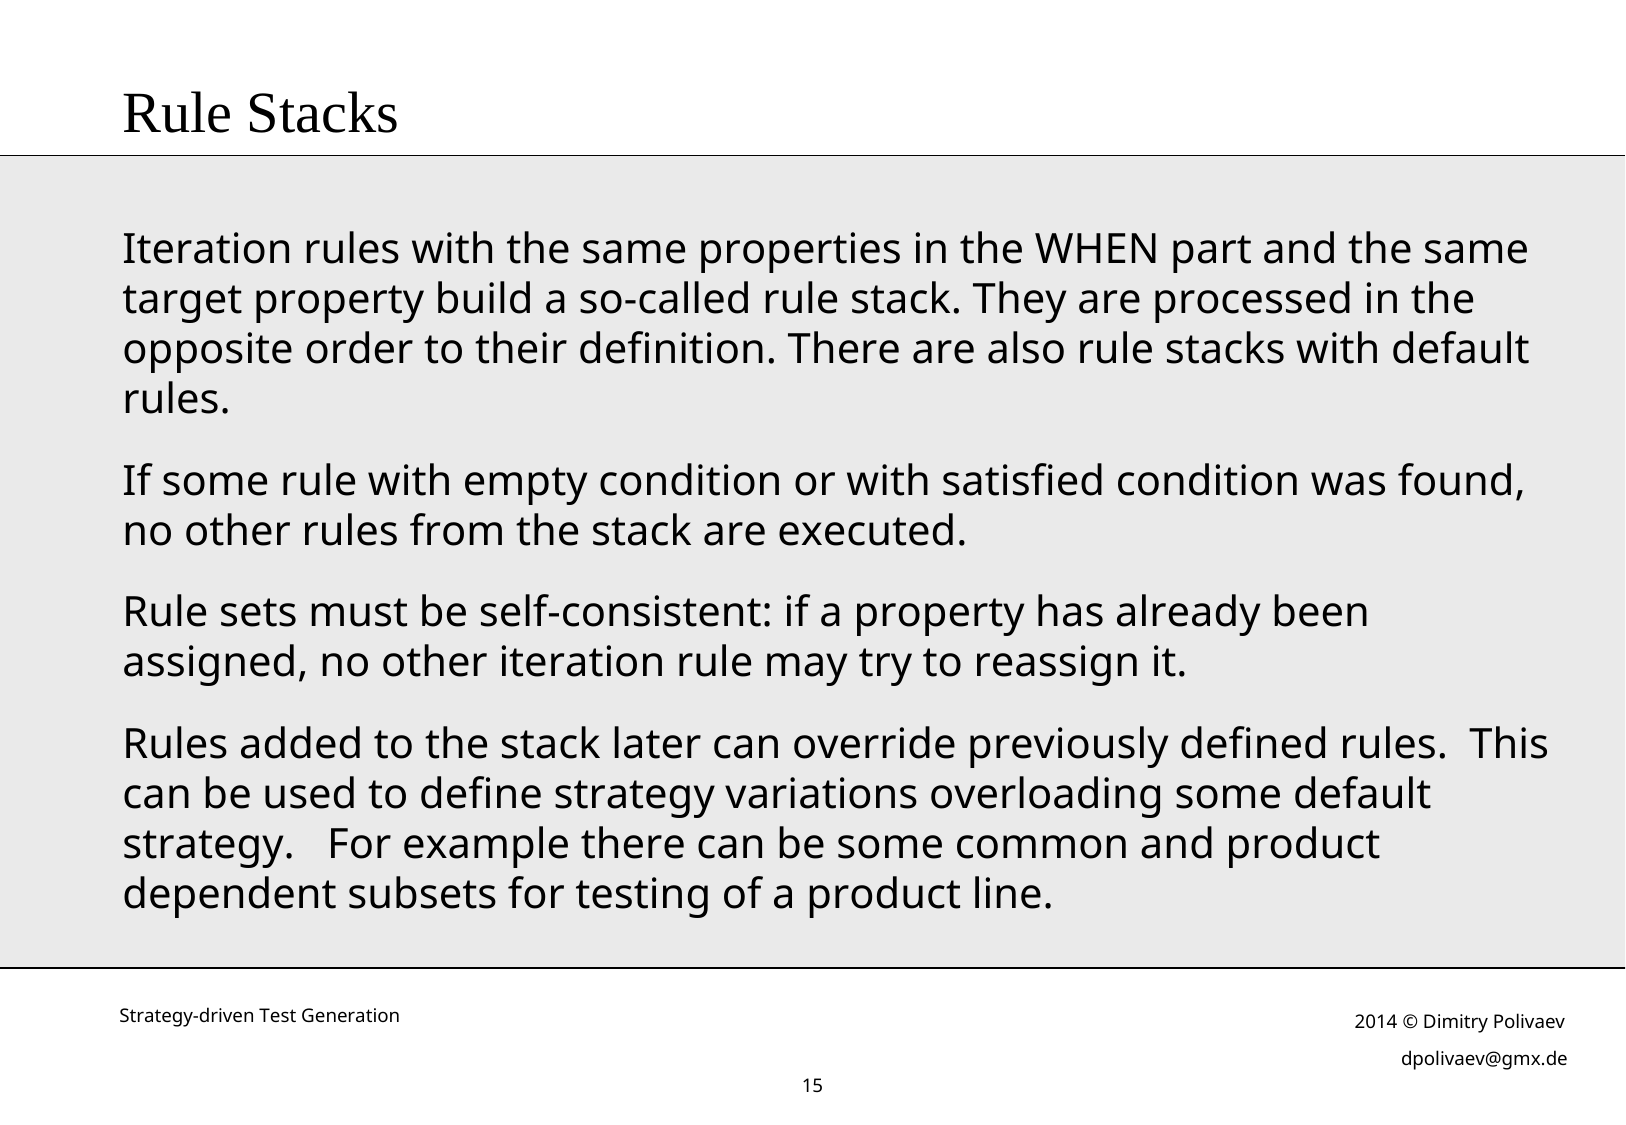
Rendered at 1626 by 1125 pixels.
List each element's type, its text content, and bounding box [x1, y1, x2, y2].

list Iteration rules with the same properties in the WHEN part and the same target property build a so-called rule stack. They are processed in the opposite order to their definition. There are also rule stacks with default rules. If some rule with empty condition or with satisfied condition was found, no other rules from the stack are executed. Rule sets must be self-consistent: if a property has already been assigned, no other iteration rule may try to reassign it. Rules added to the stack later can override previously defined rules. This can be used to define strategy variations overloading some default strategy. For example there can be some common and product dependent subsets for testing of a product line. [122, 222, 1559, 948]
title Rule Stacks [122, 70, 1501, 145]
